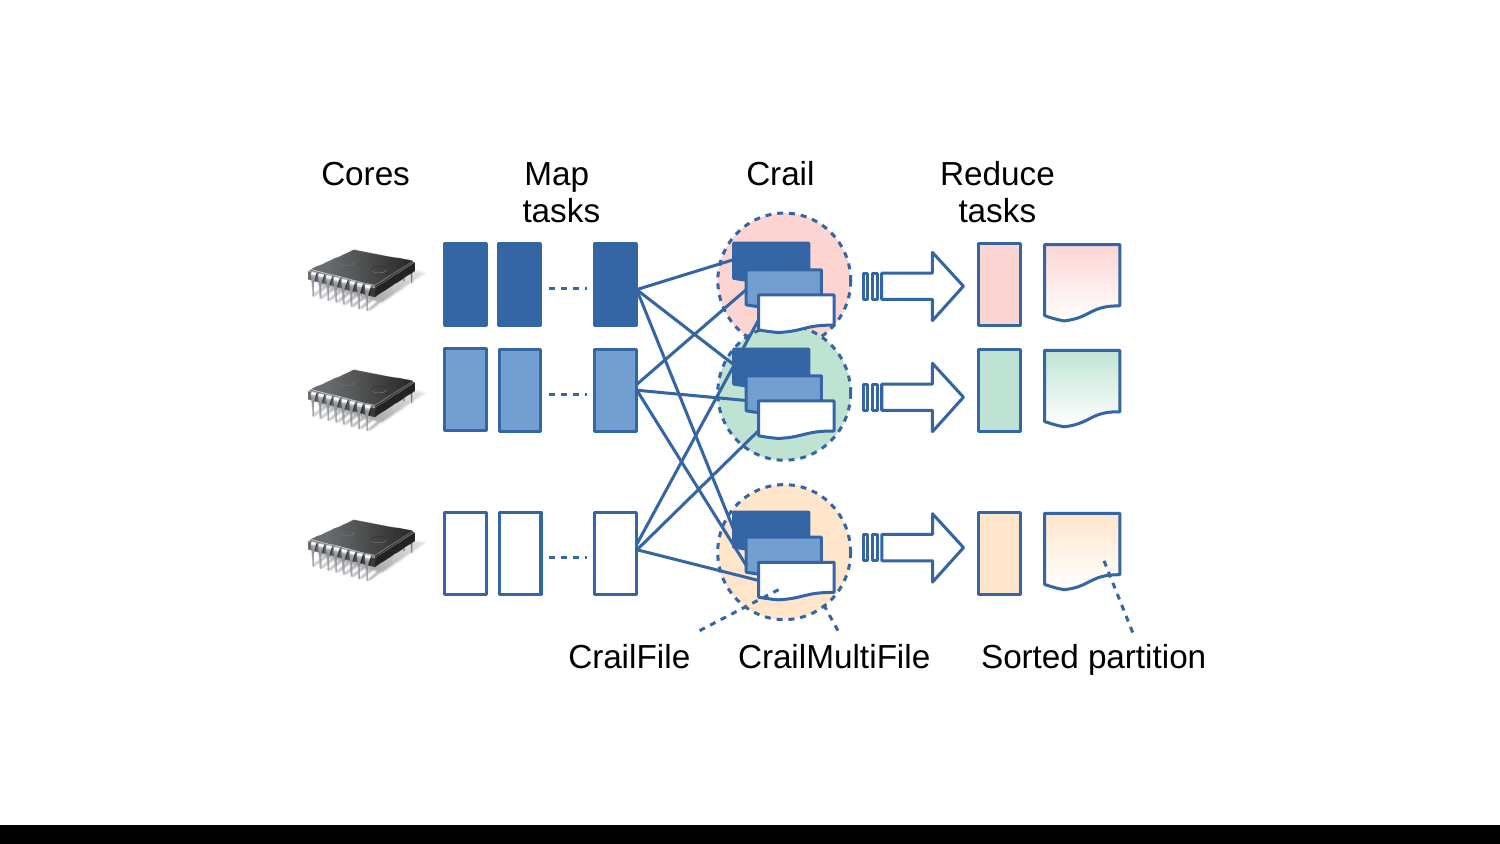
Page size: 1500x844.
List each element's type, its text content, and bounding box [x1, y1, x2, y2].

text_box [1044, 513, 1120, 590]
text_box [863, 534, 868, 561]
picture [307, 214, 428, 455]
text_box Map tasks [438, 147, 685, 237]
text_box [1044, 244, 1120, 321]
text_box [717, 484, 851, 620]
text_box [872, 534, 878, 561]
text_box [978, 512, 1021, 595]
text_box [863, 384, 868, 411]
text_box [499, 349, 541, 432]
text_box [863, 273, 868, 300]
text_box [881, 363, 964, 432]
text_box Reduce tasks [915, 147, 1081, 237]
picture [307, 484, 428, 605]
text_box [717, 213, 851, 461]
text_box CrailMultiFile [709, 631, 961, 721]
text_box [1044, 350, 1120, 427]
text_box [978, 349, 1021, 432]
text_box Cores [298, 147, 433, 204]
text_box [444, 512, 487, 595]
text_box [444, 243, 487, 326]
text_box [499, 512, 542, 595]
text_box [594, 512, 637, 595]
text_box [594, 349, 637, 432]
text_box [444, 348, 487, 431]
text_box CrailFile [553, 631, 709, 691]
text_box [717, 361, 731, 391]
text_box [872, 273, 878, 300]
text_box [872, 384, 878, 411]
text_box [881, 513, 964, 583]
text_box [594, 243, 637, 326]
text_box [881, 252, 964, 321]
text_box [498, 243, 541, 326]
text_box Crail [640, 147, 915, 204]
text_box Sorted partition [966, 631, 1237, 688]
text_box [978, 243, 1021, 326]
